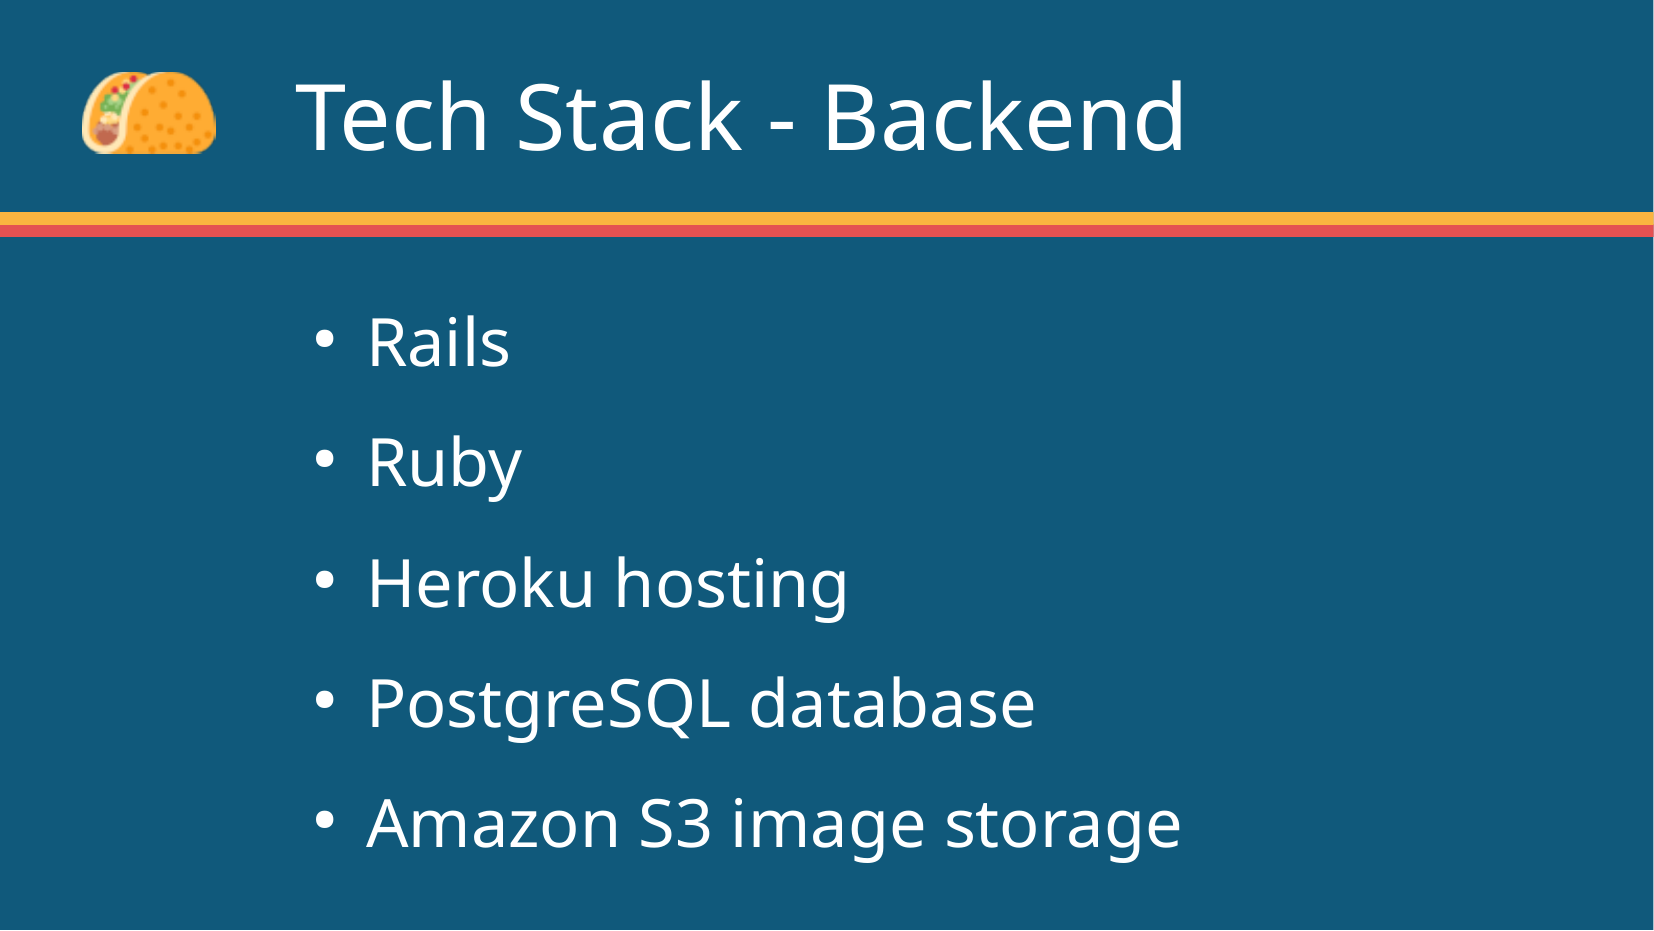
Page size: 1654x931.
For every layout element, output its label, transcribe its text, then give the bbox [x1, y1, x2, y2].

picture [82, 72, 216, 154]
title Tech Stack - Backend [295, 37, 1571, 193]
list Rails Ruby Heroku hosting PostgreSQL database Amazon S3 image storage [295, 295, 1571, 886]
